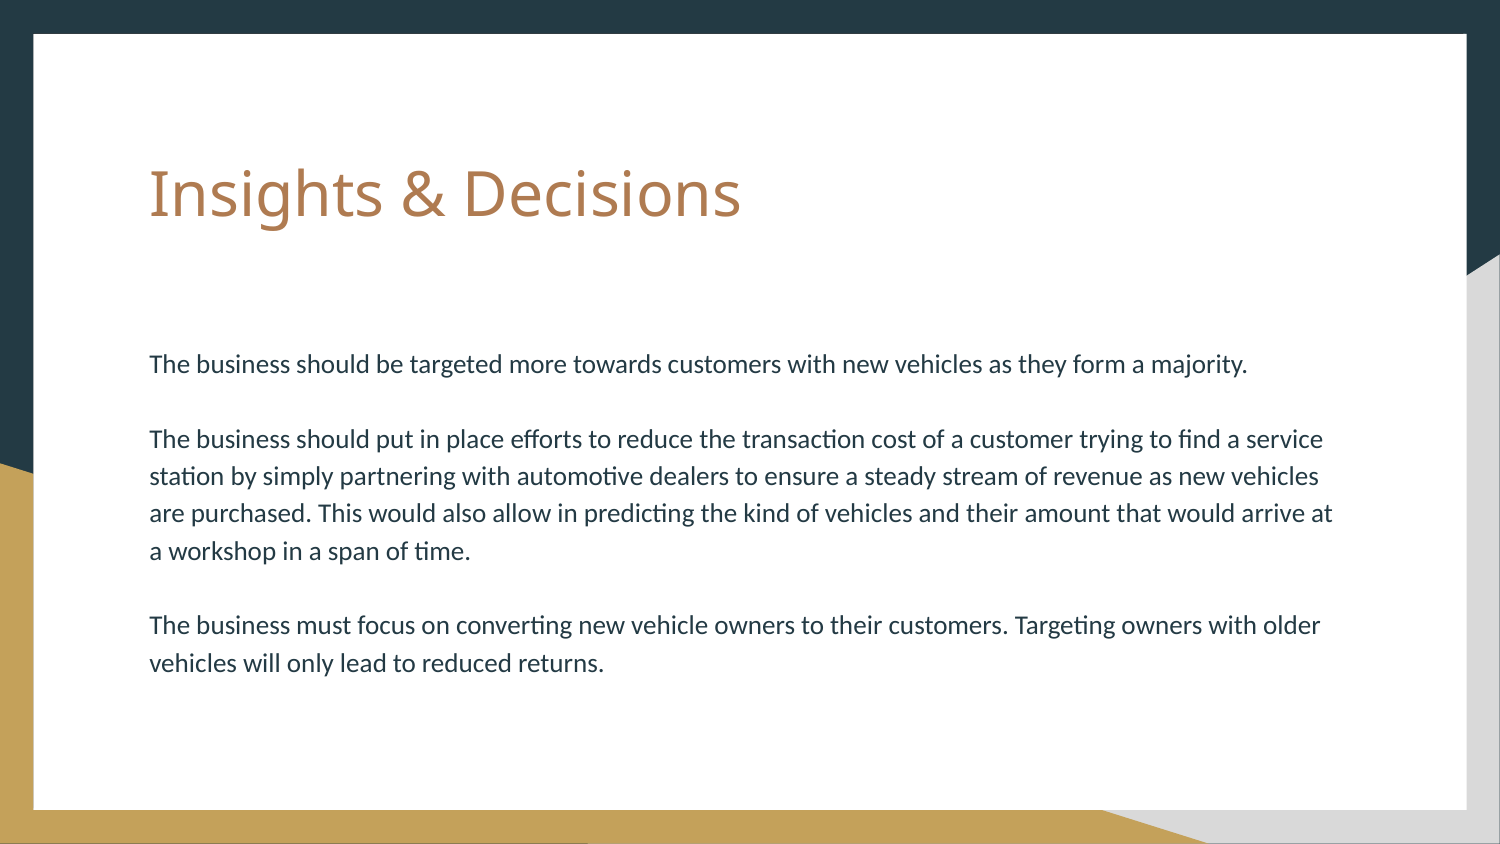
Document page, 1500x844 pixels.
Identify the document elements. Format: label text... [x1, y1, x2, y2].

title Insights & Decisions [134, 138, 1366, 296]
list The business should be targeted more towards customers with new vehicles as they form a majority. The business should put in place efforts to reduce the transaction cost of a customer trying to find a service station by simply partnering with automotive dealers to ensure a steady stream of revenue as new vehicles are purchased. This would also allow in predicting the kind of vehicles and their amount that would arrive at a workshop in a span of time. The business must focus on converting new vehicle owners to their customers. Targeting owners with older vehicles will only lead to reduced returns. [134, 326, 1366, 729]
